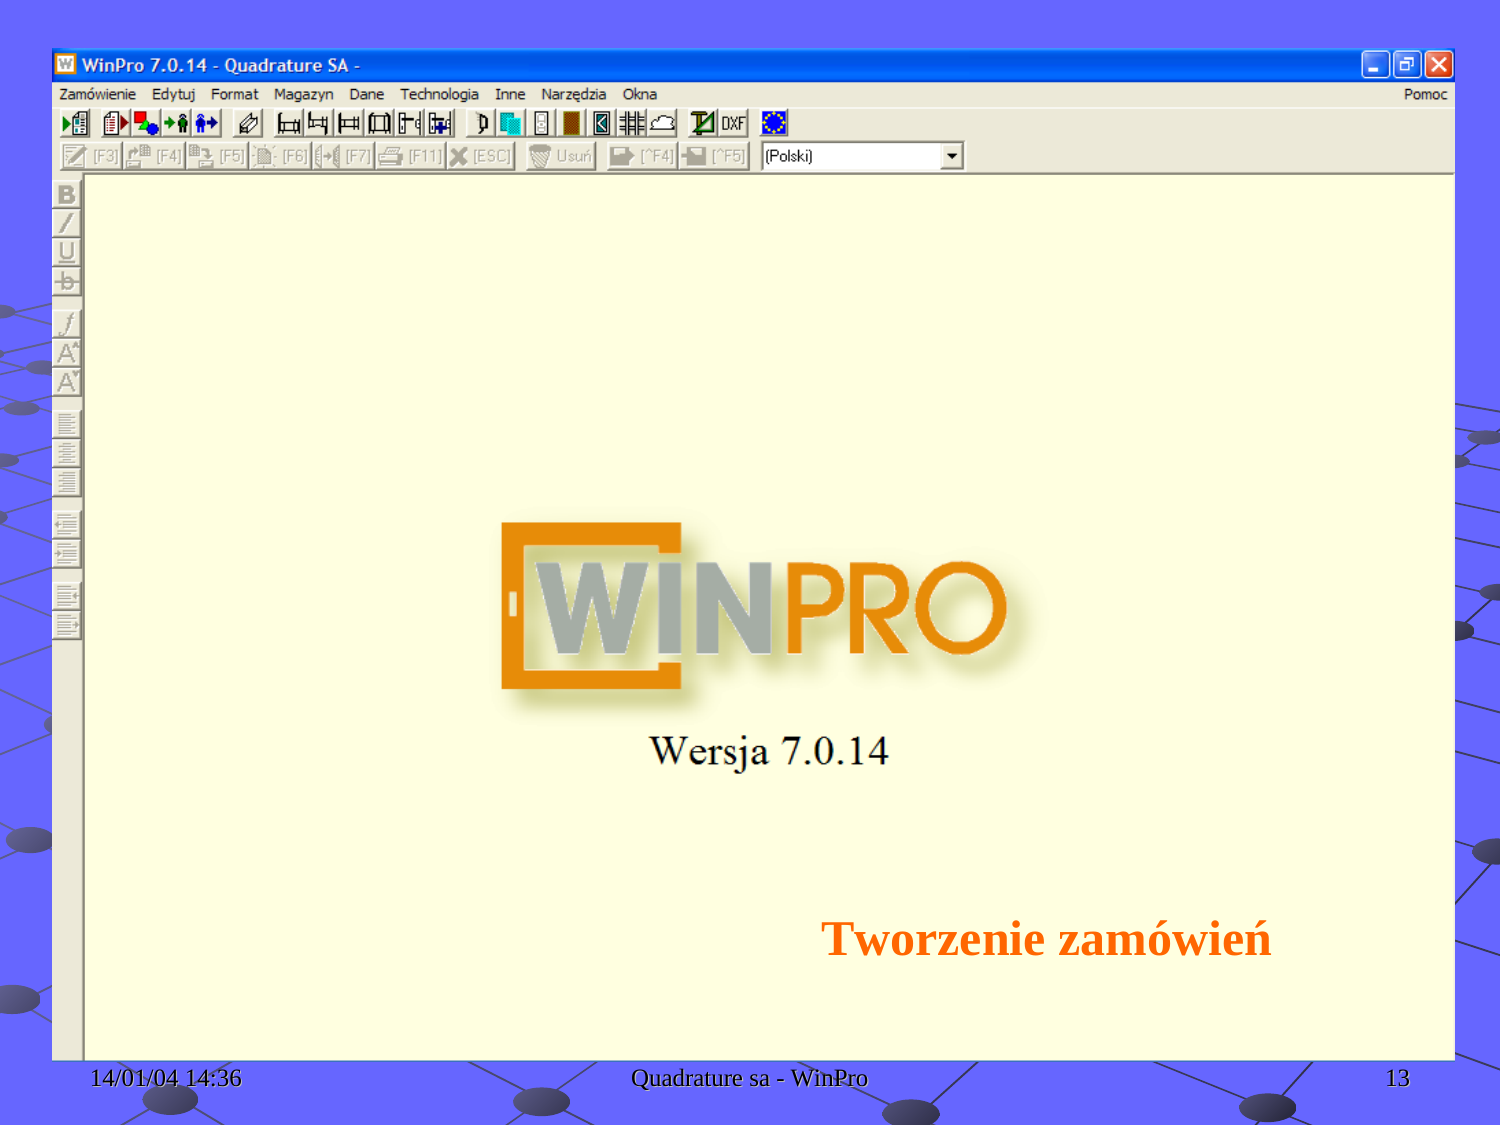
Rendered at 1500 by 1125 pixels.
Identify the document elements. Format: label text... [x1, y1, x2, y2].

text_box Tworzenie zamówień [821, 914, 1273, 967]
picture [52, 48, 1455, 1062]
